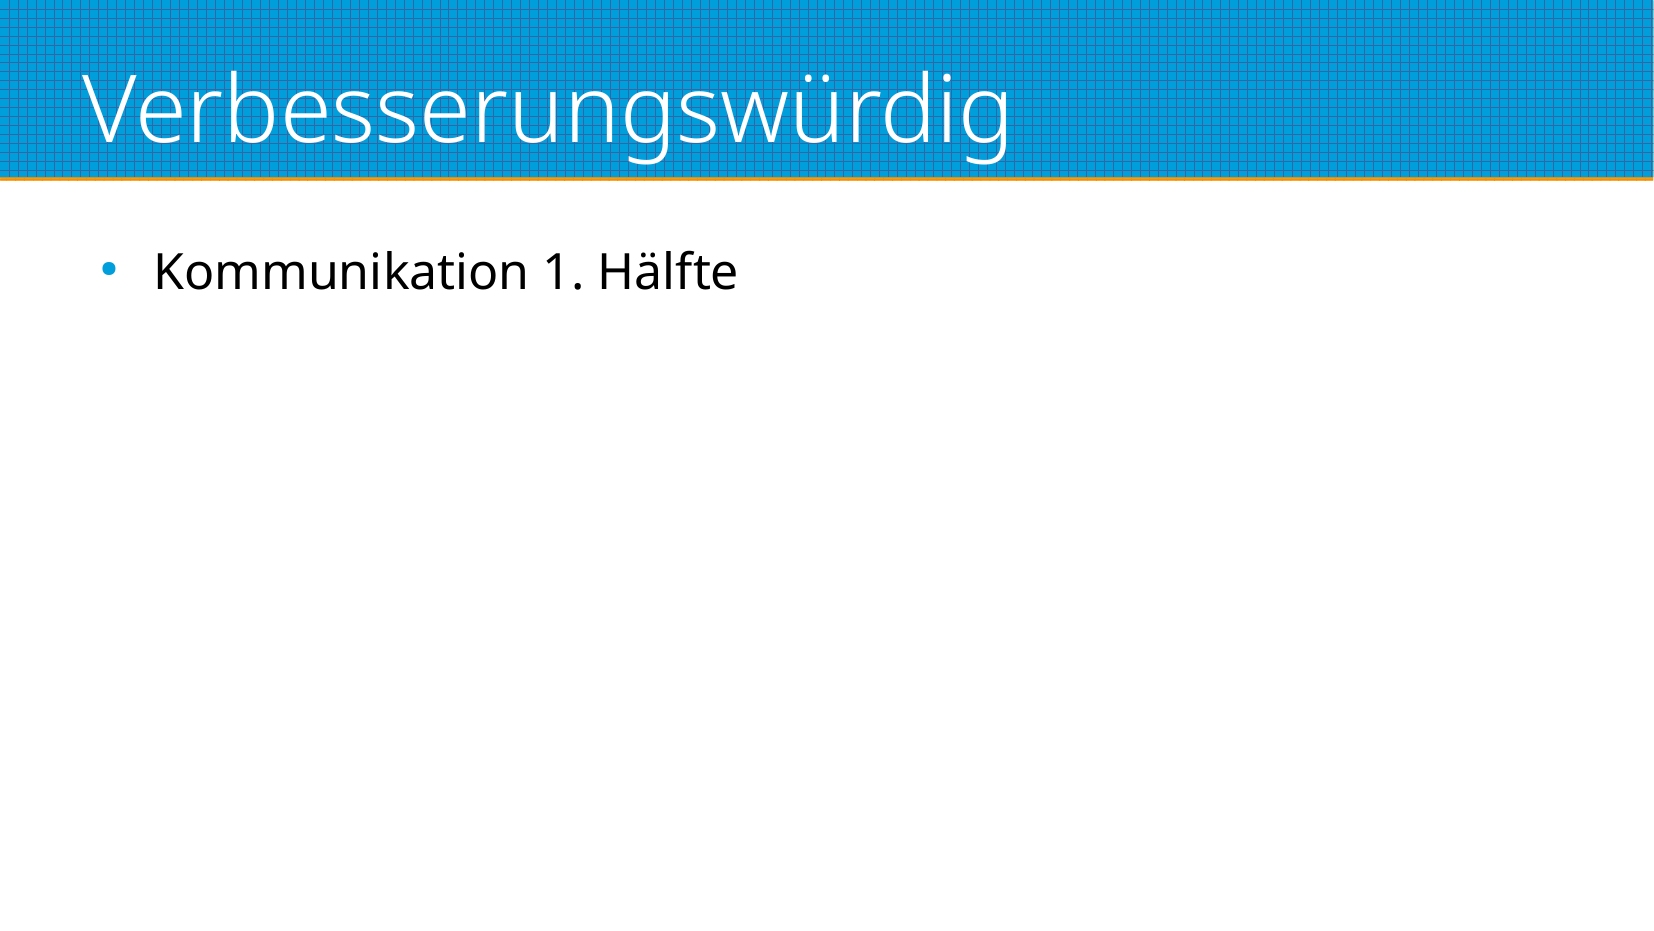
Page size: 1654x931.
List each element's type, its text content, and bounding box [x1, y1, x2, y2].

title Verbesserungswürdig [82, 14, 1571, 171]
list Kommunikation 1. Hälfte [82, 236, 1563, 811]
